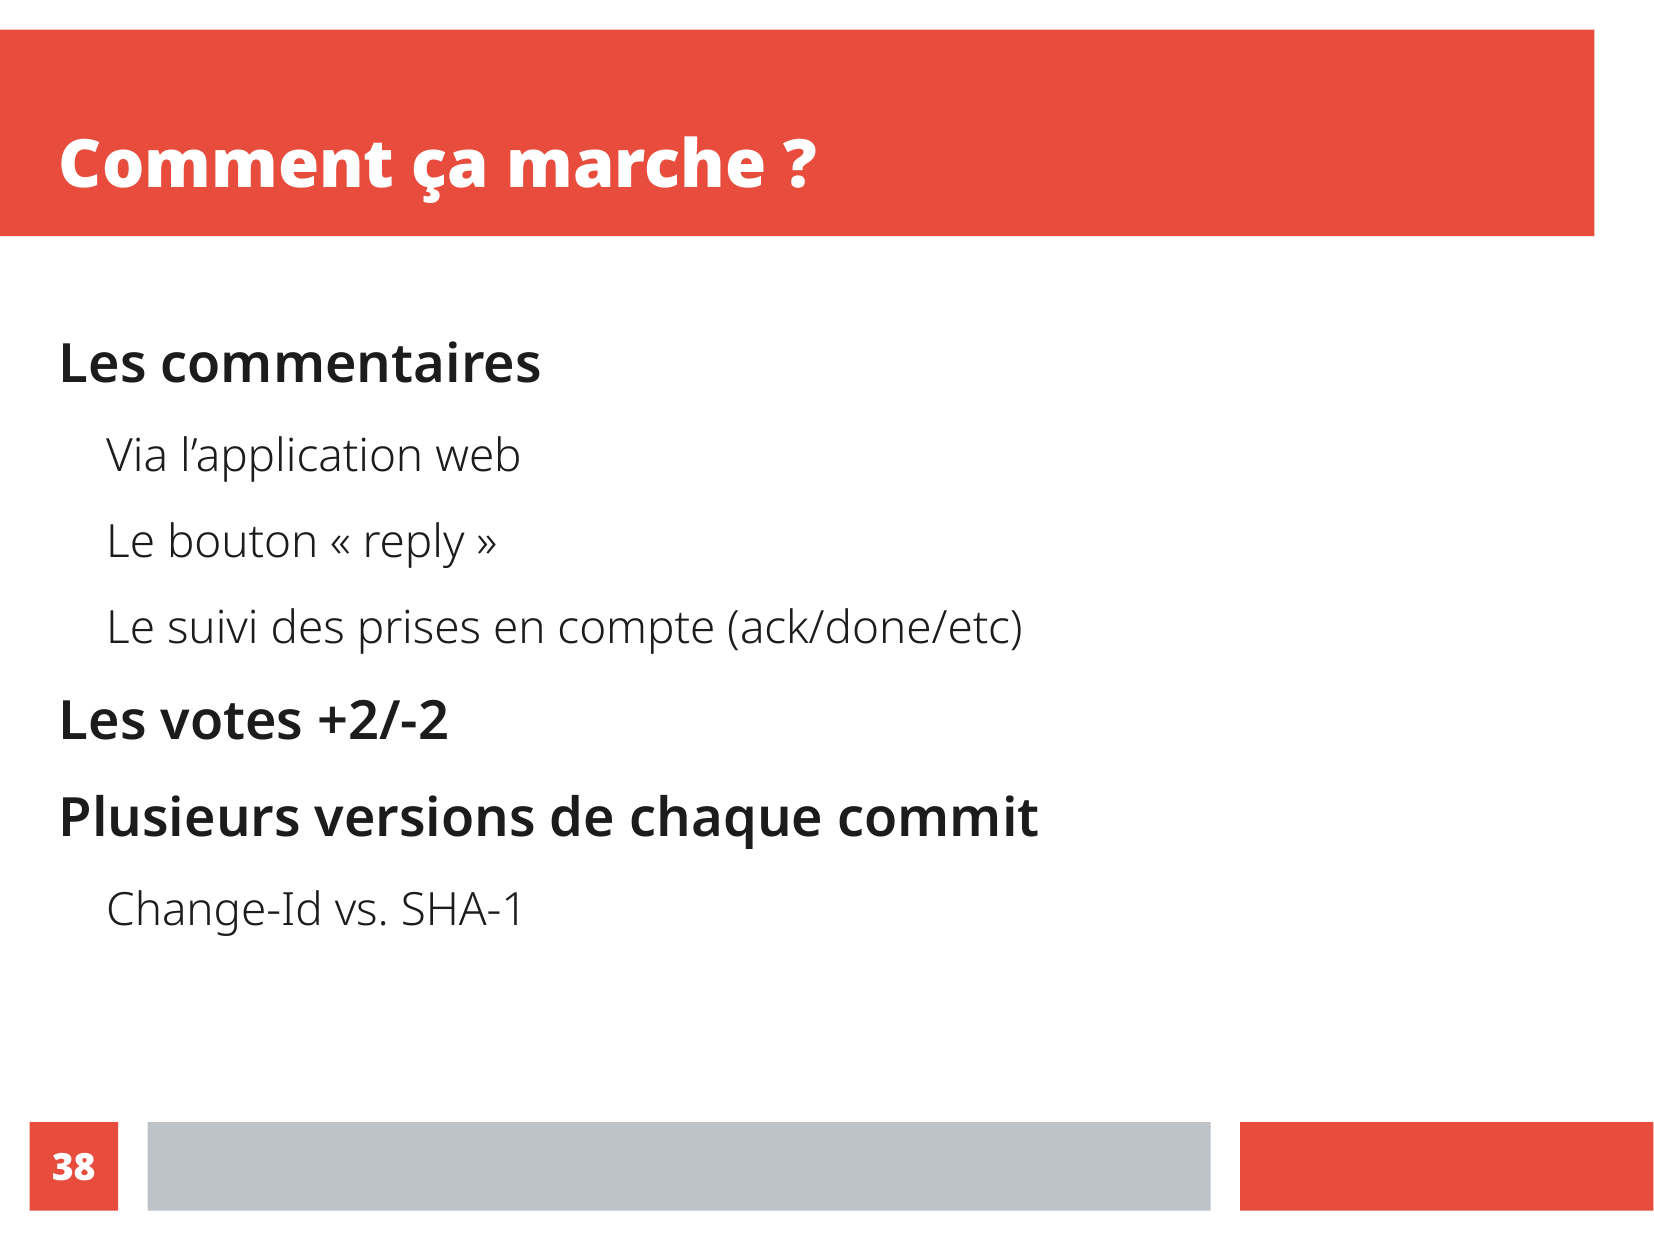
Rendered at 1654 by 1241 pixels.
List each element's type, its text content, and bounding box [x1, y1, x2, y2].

list Les commentaires Via l’application web Le bouton « reply » Le suivi des prises en compte (ack/done/etc) Les votes +2/-2 Plusieurs versions de chaque commit Change-Id vs. SHA-1 [59, 324, 1565, 1093]
title Comment ça marche ? [59, 59, 1595, 207]
